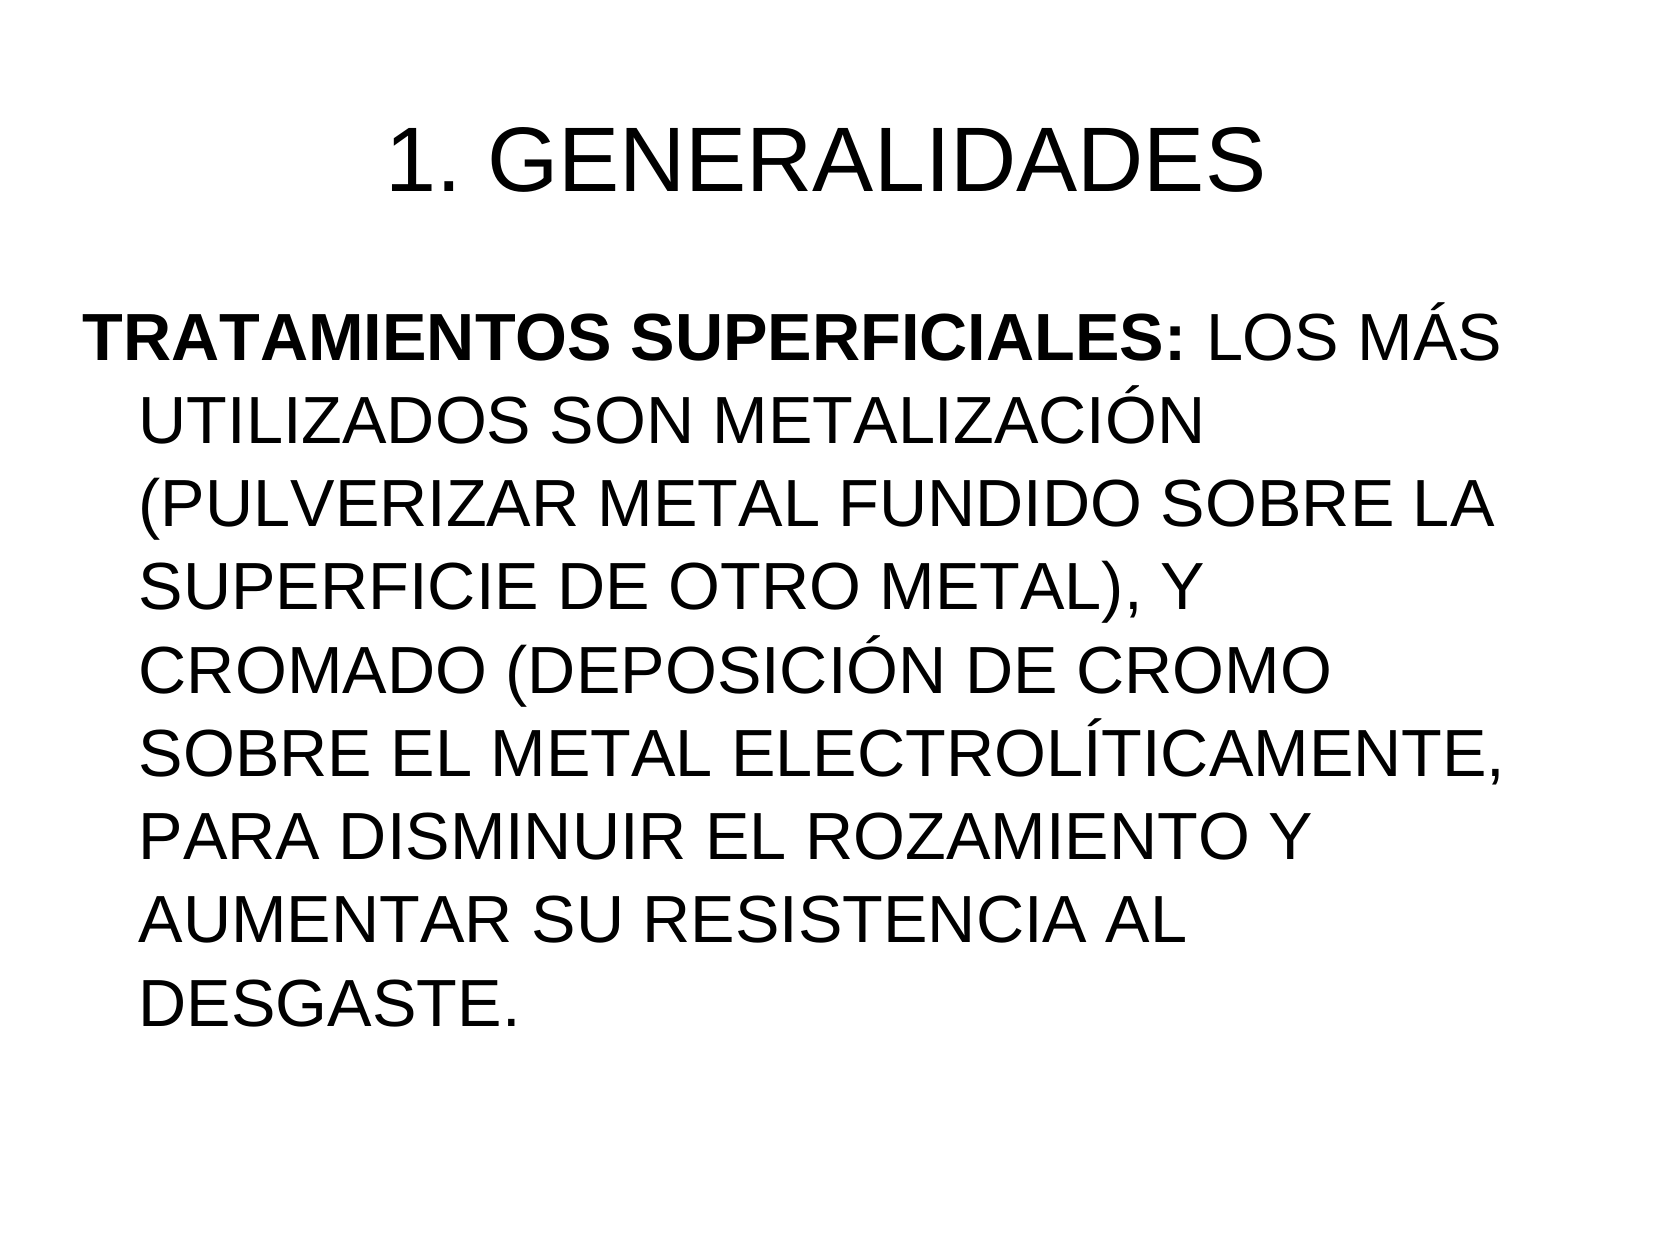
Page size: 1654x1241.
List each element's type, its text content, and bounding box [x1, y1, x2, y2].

title 1. GENERALIDADES [82, 56, 1571, 249]
list TRATAMIENTOS SUPERFICIALES: LOS MÁS UTILIZADOS SON METALIZACIÓN (PULVERIZAR METAL FUNDIDO SOBRE LA SUPERFICIE DE OTRO METAL), Y CROMADO (DEPOSICIÓN DE CROMO SOBRE EL METAL ELECTROLÍTICAMENTE, PARA DISMINUIR EL ROZAMIENTO Y AUMENTAR SU RESISTENCIA AL DESGASTE. [82, 290, 1571, 1109]
